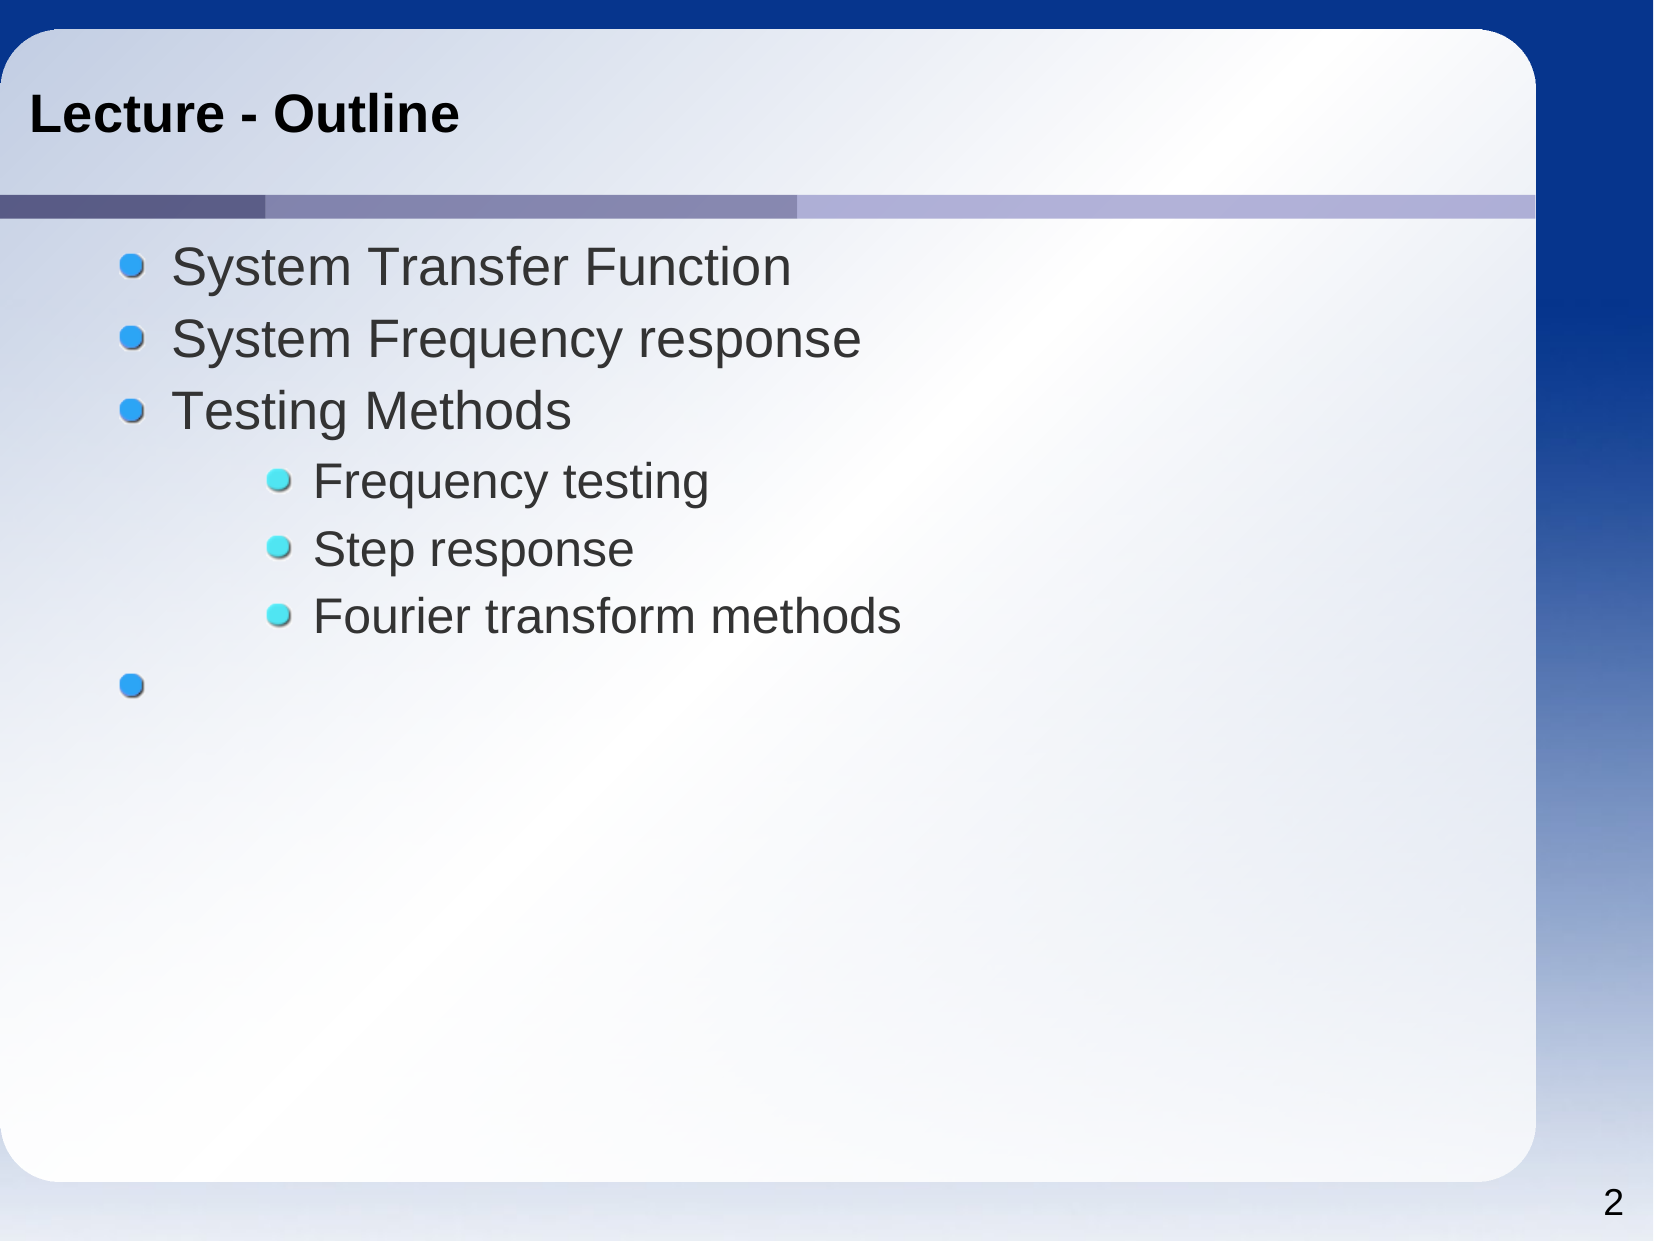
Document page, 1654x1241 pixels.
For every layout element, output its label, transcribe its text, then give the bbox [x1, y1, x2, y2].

title Lecture - Outline [29, 49, 1506, 178]
picture [0, 0, 1654, 1241]
list System Transfer Function System Frequency response Testing Methods Frequency testing Step response Fourier transform methods [29, 236, 1506, 1152]
